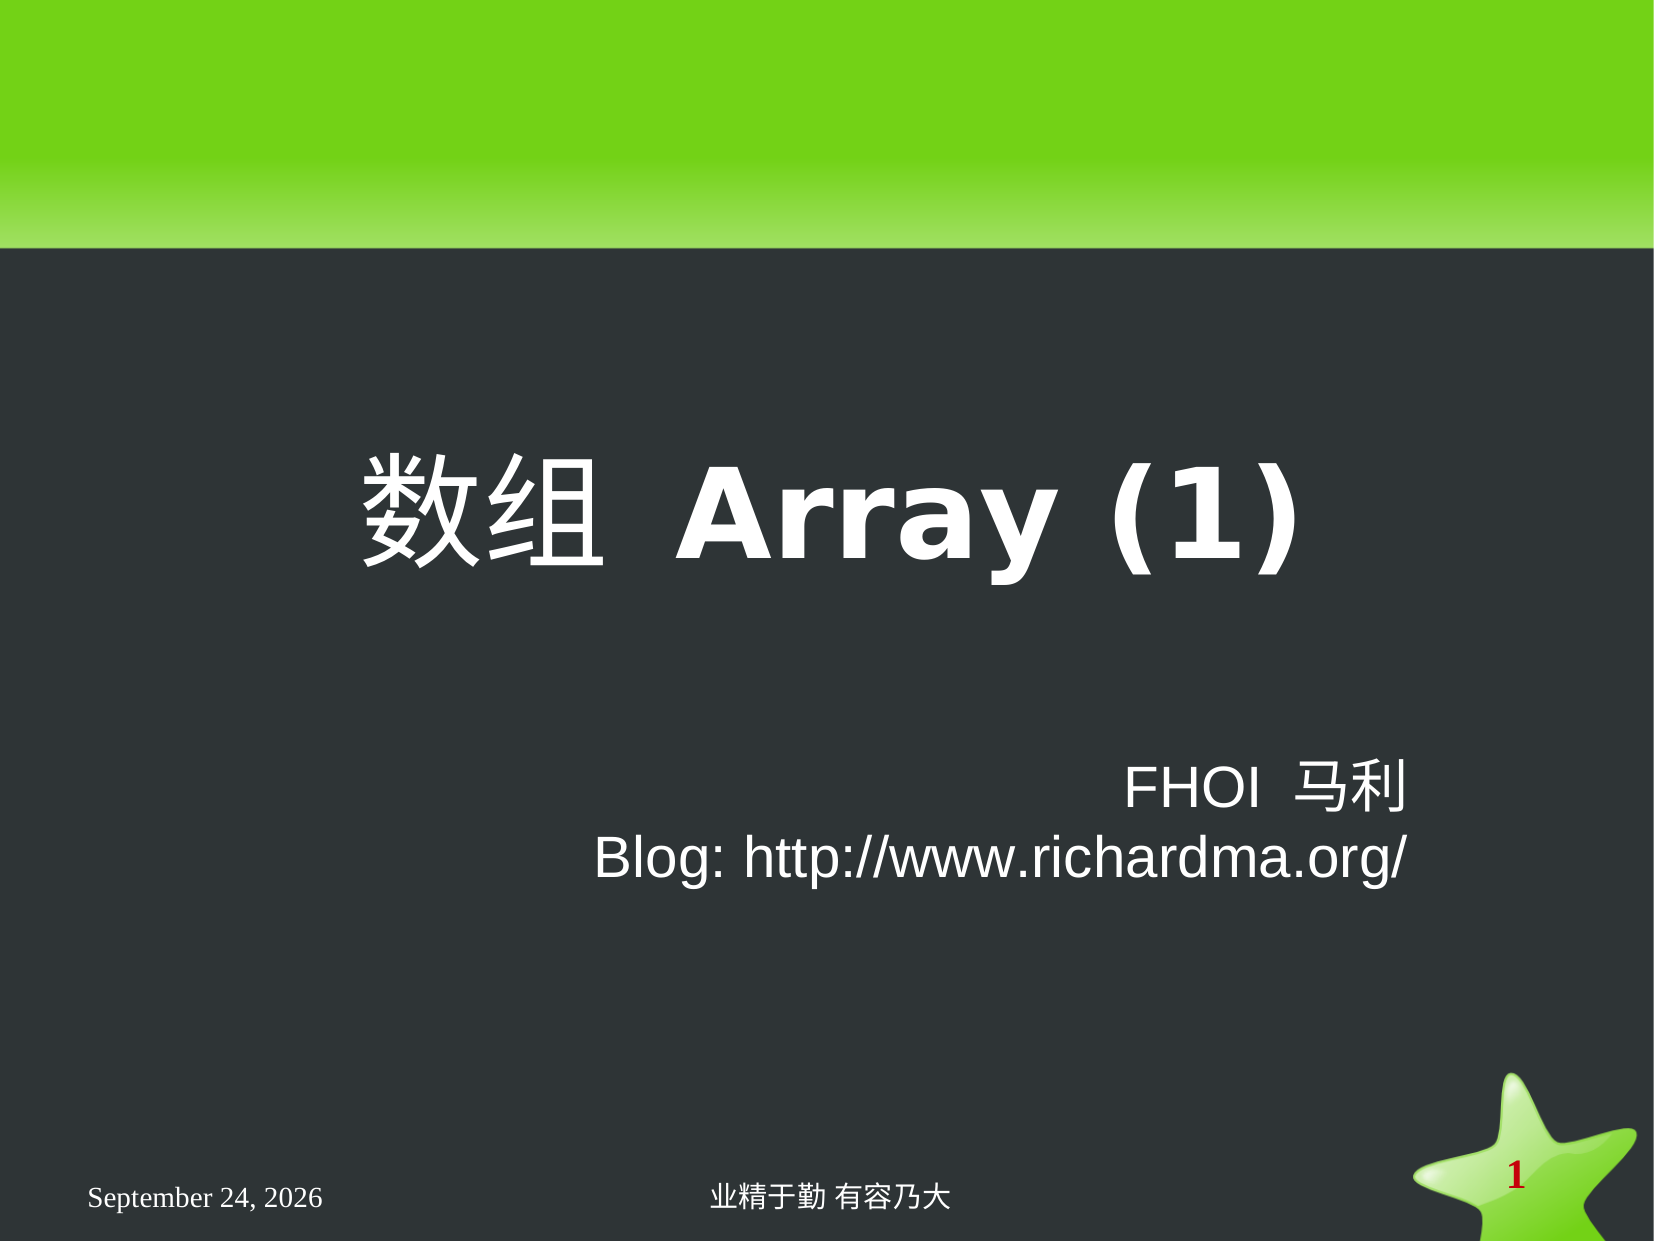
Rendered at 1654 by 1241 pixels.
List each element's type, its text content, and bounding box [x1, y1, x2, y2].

picture [0, 0, 1654, 1241]
title 数组 Array (1) [88, 413, 1577, 606]
text_box FHOI 马利 Blog: http://www.richardma.org/ [206, 738, 1424, 886]
